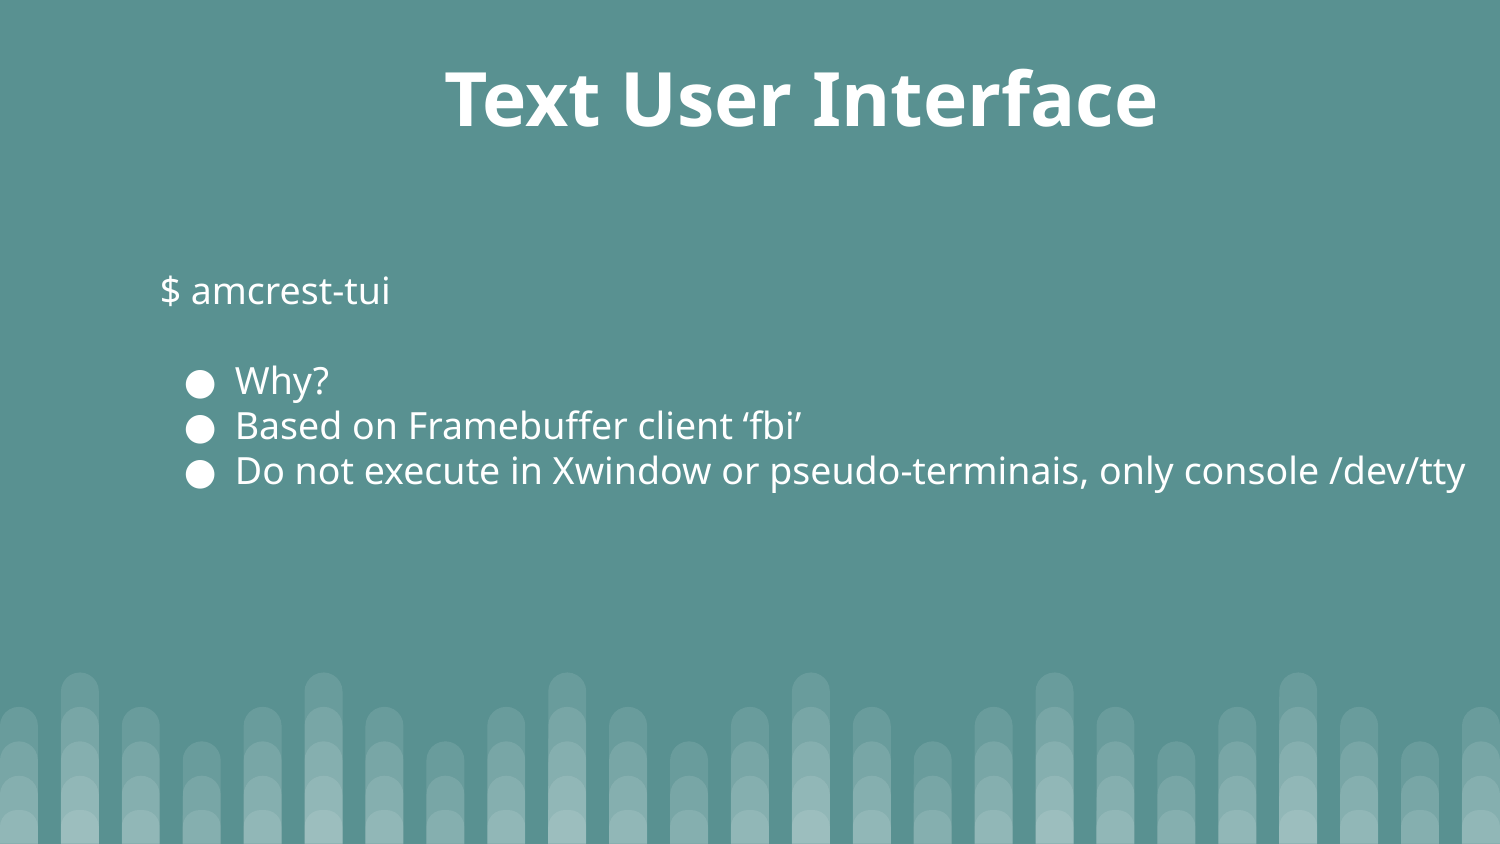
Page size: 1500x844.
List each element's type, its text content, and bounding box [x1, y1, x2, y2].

title Text User Interface [429, 15, 1198, 177]
list $ amcrest-tui Why? Based on Framebuffer client ‘fbi’ Do not execute in Xwindow or pseudo-terminais, only console /dev/tty [144, 252, 1500, 699]
